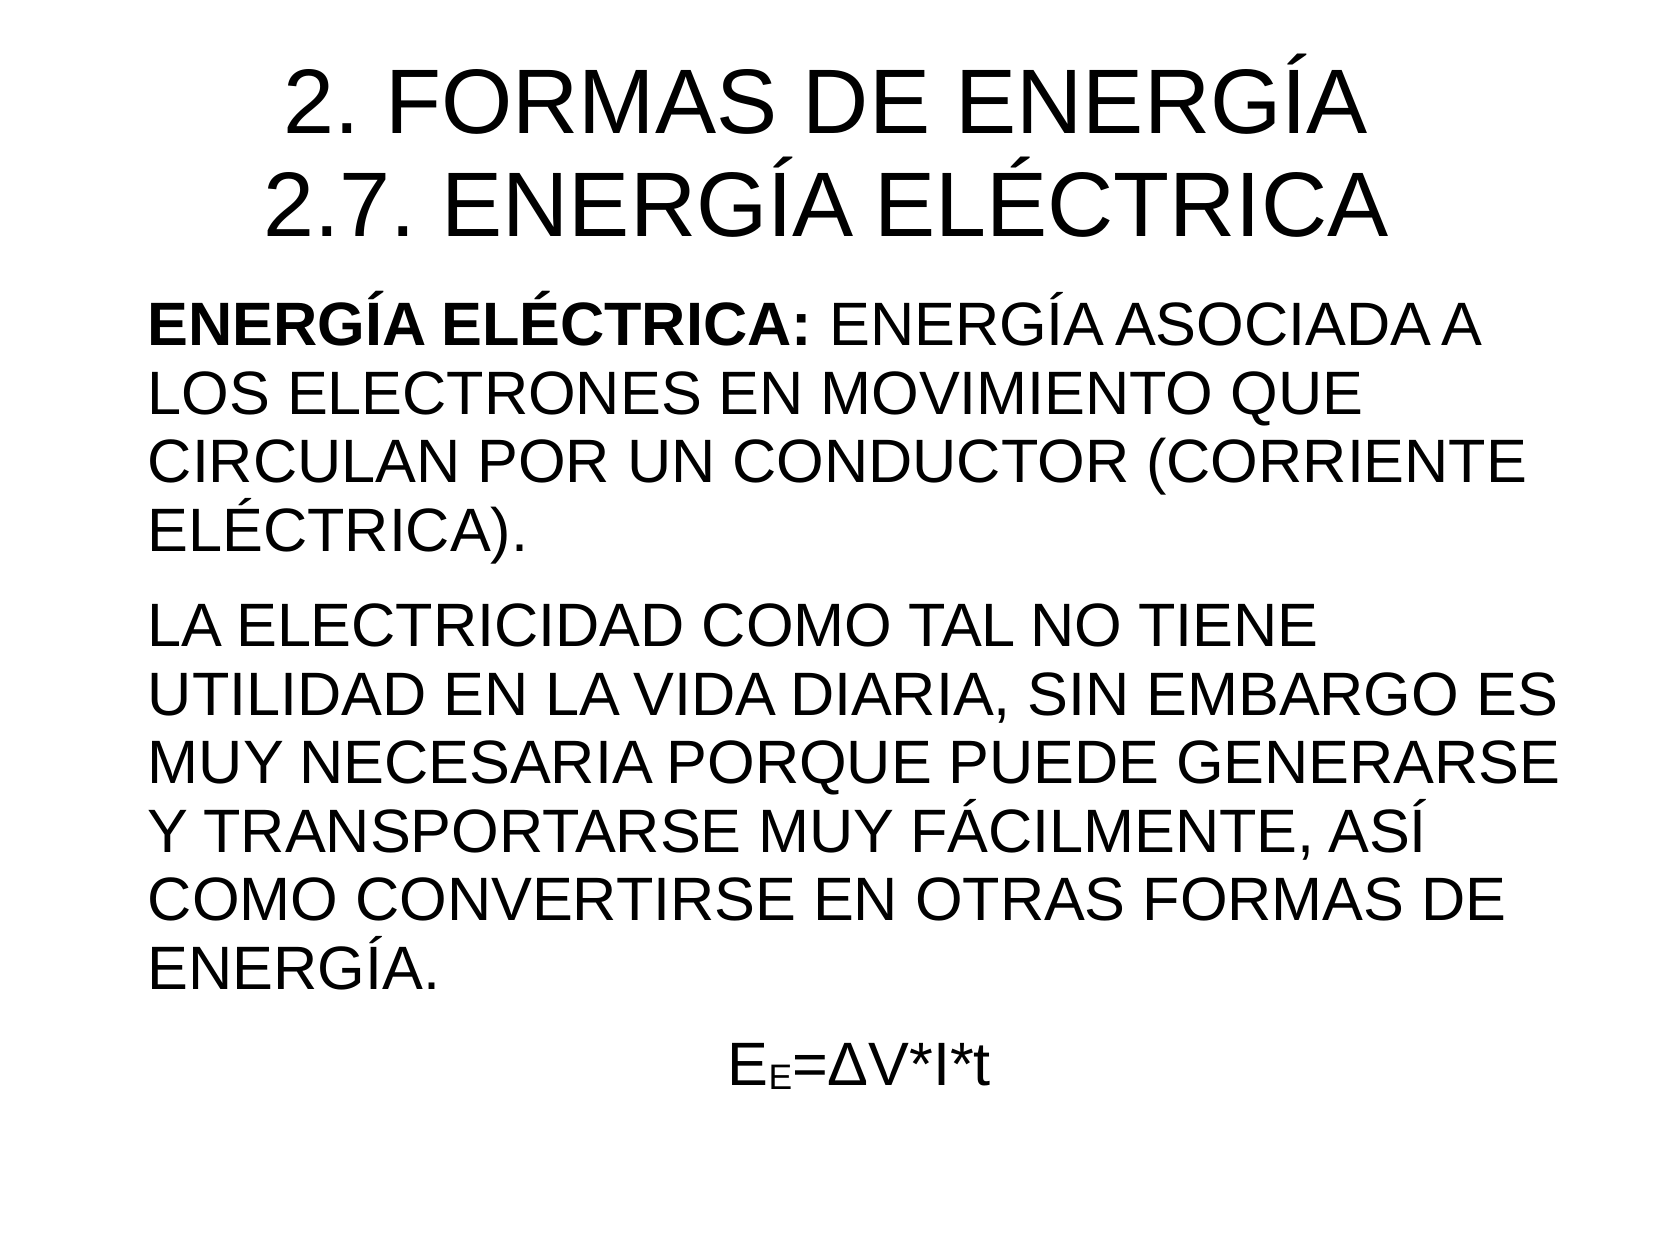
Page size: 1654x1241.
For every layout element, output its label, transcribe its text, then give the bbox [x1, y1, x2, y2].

list ENERGÍA ELÉCTRICA: ENERGÍA ASOCIADA A LOS ELECTRONES EN MOVIMIENTO QUE CIRCULAN POR UN CONDUCTOR (CORRIENTE ELÉCTRICA). LA ELECTRICIDAD COMO TAL NO TIENE UTILIDAD EN LA VIDA DIARIA, SIN EMBARGO ES MUY NECESARIA PORQUE PUEDE GENERARSE Y TRANSPORTARSE MUY FÁCILMENTE, ASÍ COMO CONVERTIRSE EN OTRAS FORMAS DE ENERGÍA. EE=ΔV*I*t [82, 290, 1571, 1109]
title 2. FORMAS DE ENERGÍA 2.7. ENERGÍA ELÉCTRICA [82, 49, 1571, 257]
